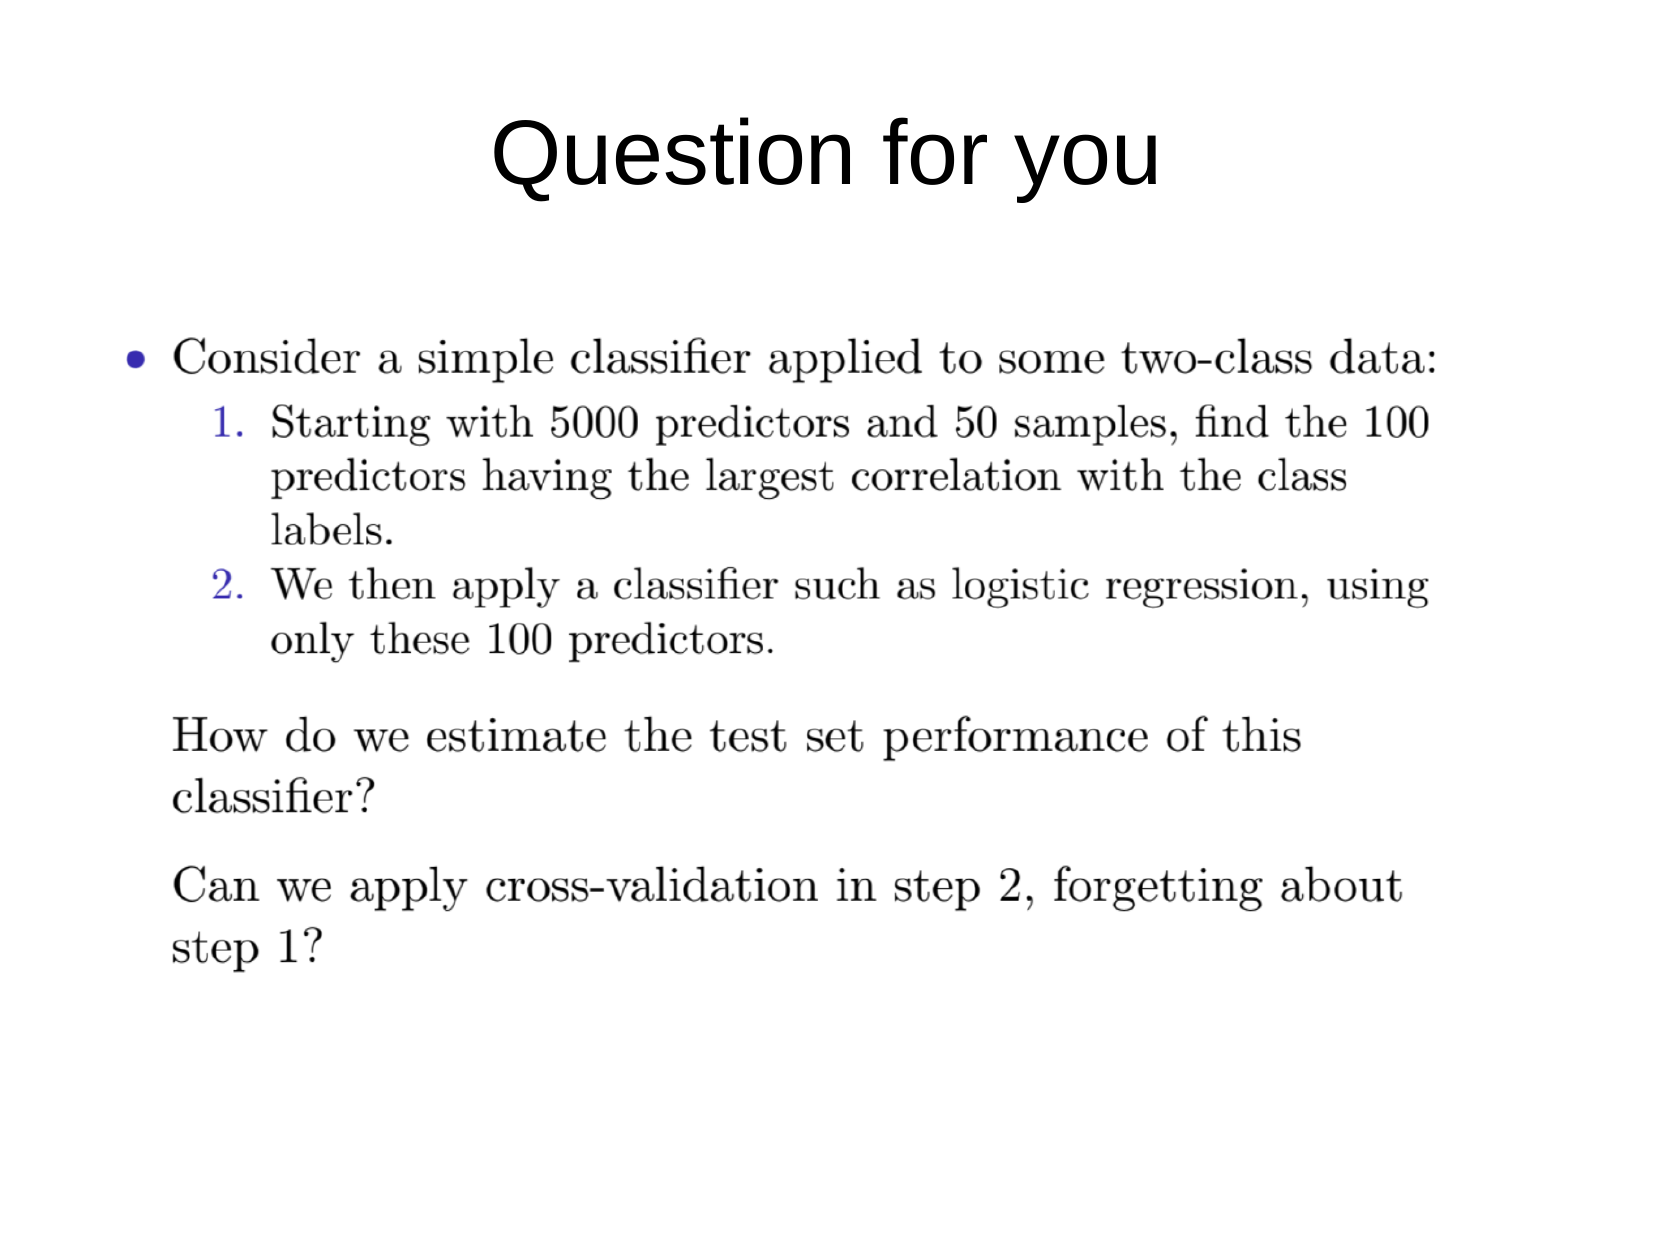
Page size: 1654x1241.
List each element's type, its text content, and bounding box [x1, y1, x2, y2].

picture [75, 237, 1557, 1126]
title Question for you [82, 49, 1571, 257]
